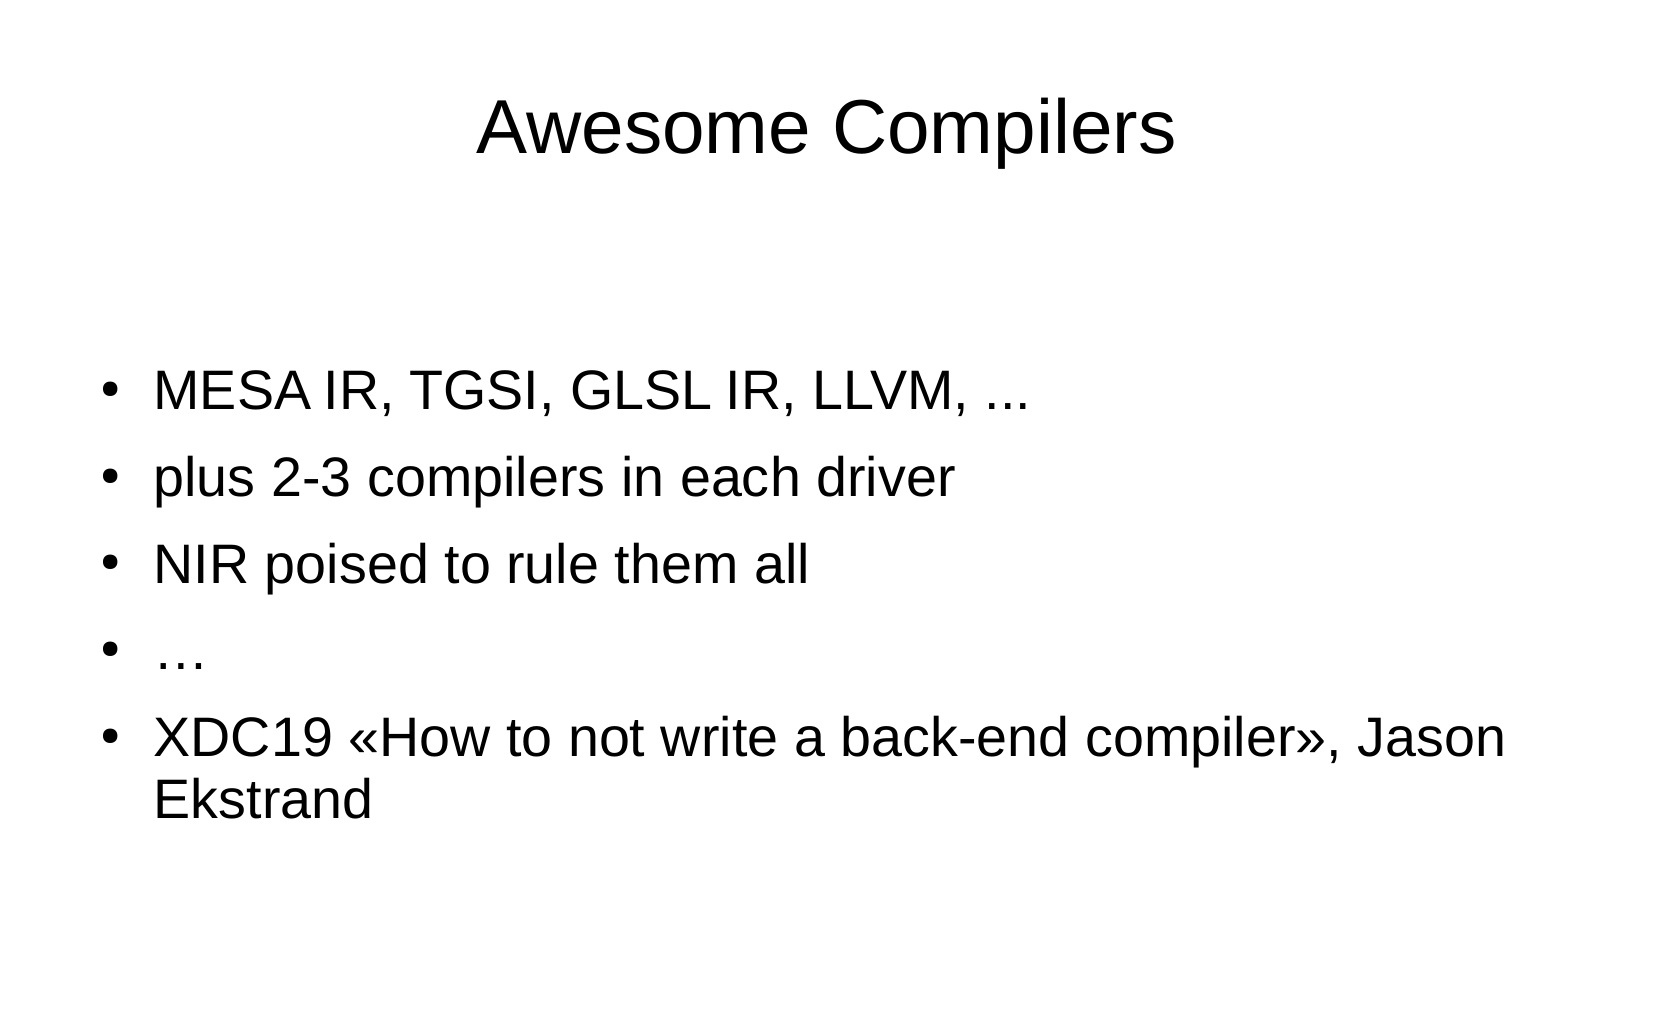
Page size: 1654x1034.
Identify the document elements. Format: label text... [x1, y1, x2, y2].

title Awesome Compilers [82, 41, 1571, 214]
list MESA IR, TGSI, GLSL IR, LLVM, ... plus 2-3 compilers in each driver NIR poised to rule them all … XDC19 «How to not write a back-end compiler», Jason Ekstrand [82, 359, 1571, 851]
